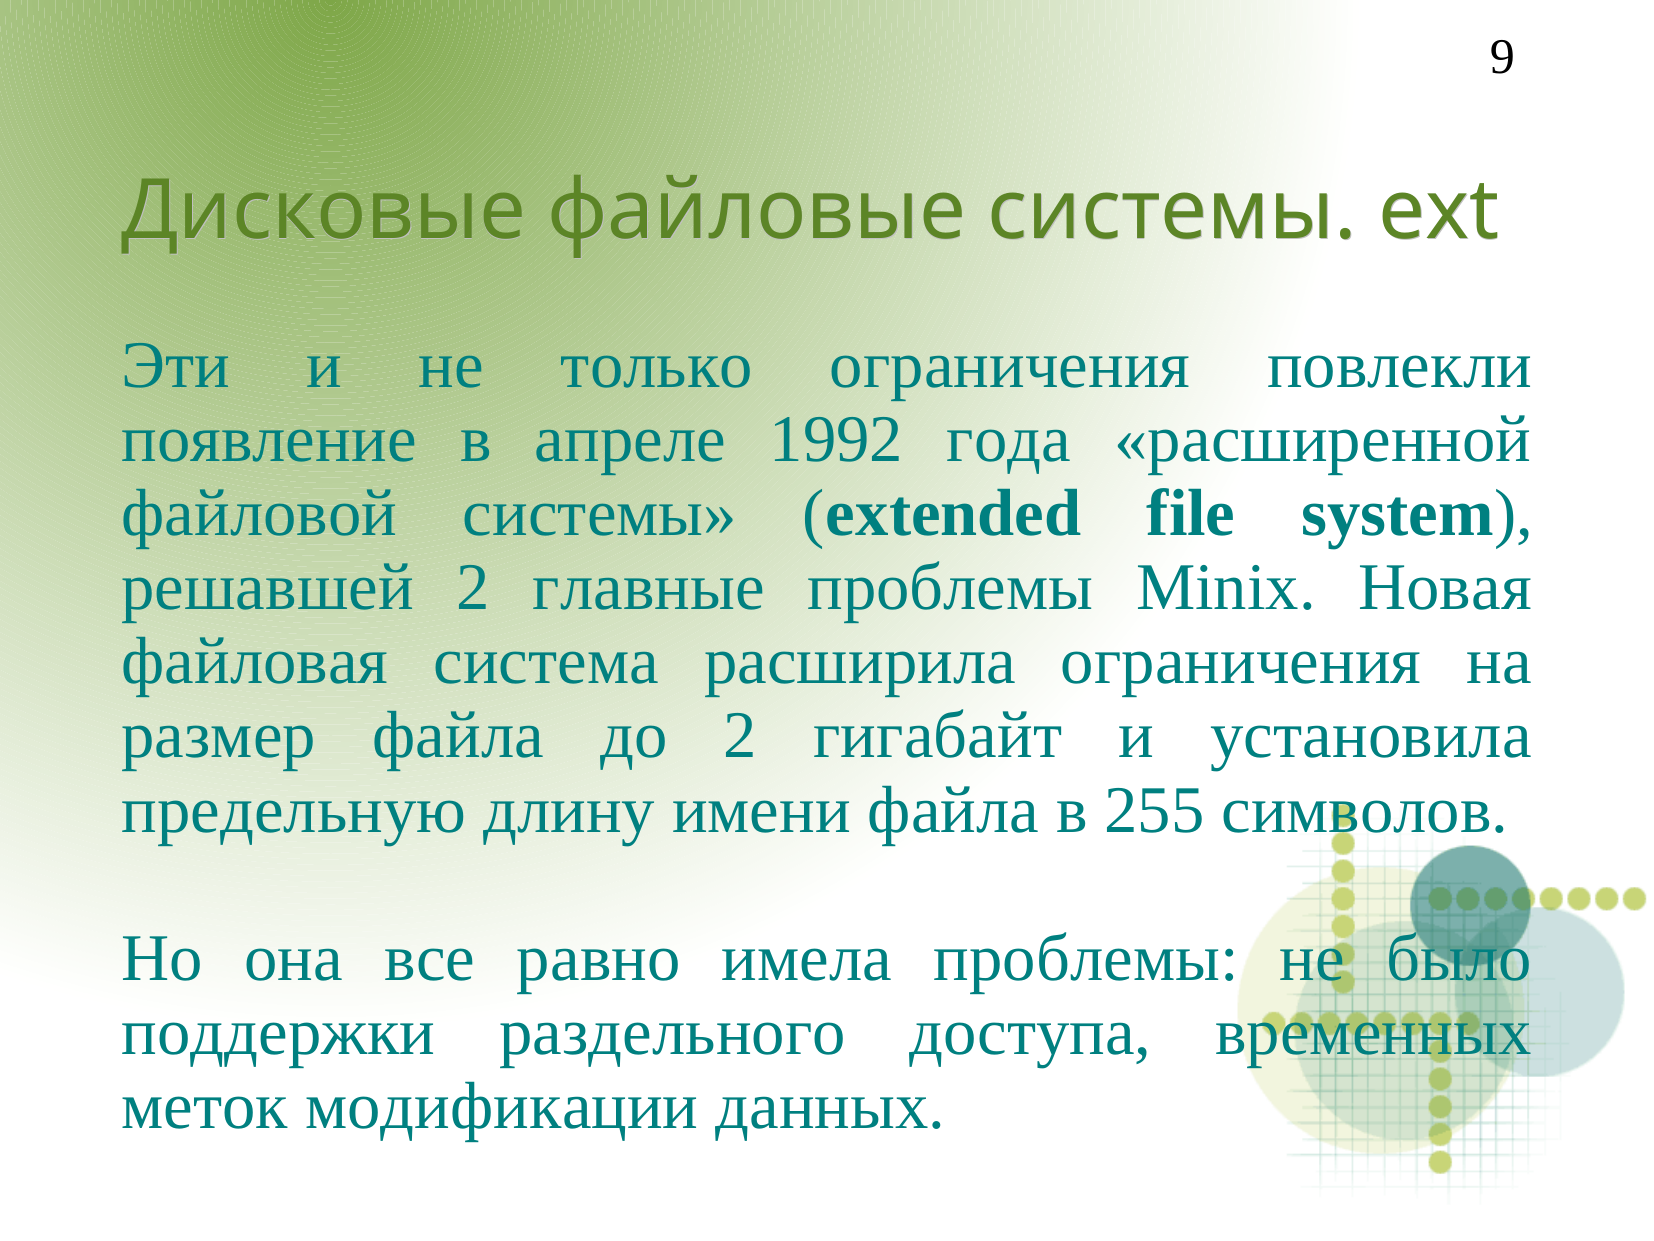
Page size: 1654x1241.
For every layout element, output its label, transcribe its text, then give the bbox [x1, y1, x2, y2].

subtitle Эти и не только ограничения повлекли появление в апреле 1992 года «расширенной файловой системы» (extended file system), решавшей 2 главные проблемы Minix. Новая файловая система расширила ограничения на размер файла до 2 гигабайт и установила предельную длину имени файла в 255 символов. Но она все равно имела проблемы: не было поддержки раздельного доступа, временных меток модификации данных. [121, 328, 1534, 1143]
text_box <номер> [1500, 29, 1654, 89]
title Дисковые файловые системы. ext [121, 102, 1534, 311]
picture [1224, 792, 1654, 1211]
